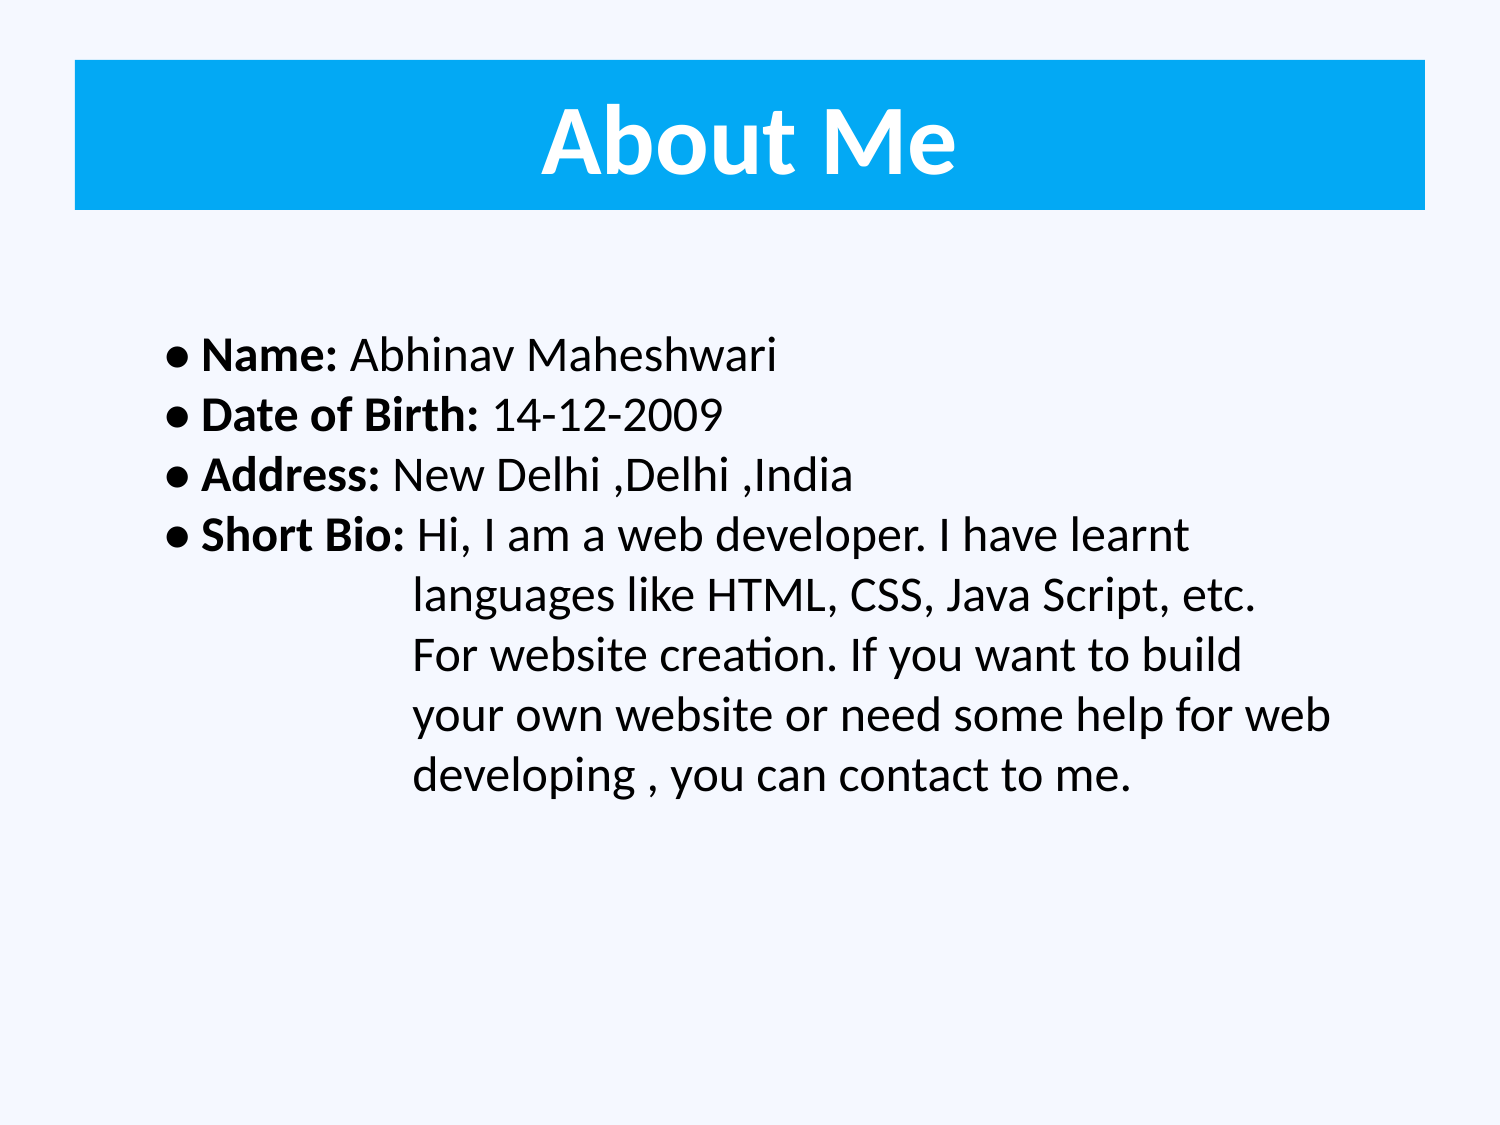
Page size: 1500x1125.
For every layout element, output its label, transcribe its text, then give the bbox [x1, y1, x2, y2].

text_box • Name: Abhinav Maheshwari • Date of Birth: 14-12-2009 • Address: New Delhi ,Delhi ,India • Short Bio: Hi, I am a web developer. I have learnt languages like HTML, CSS, Java Script, etc. For website creation. If you want to build your own website or need some help for web developing , you can contact to me. [149, 239, 1350, 809]
text_box About Me [74, 59, 1425, 210]
